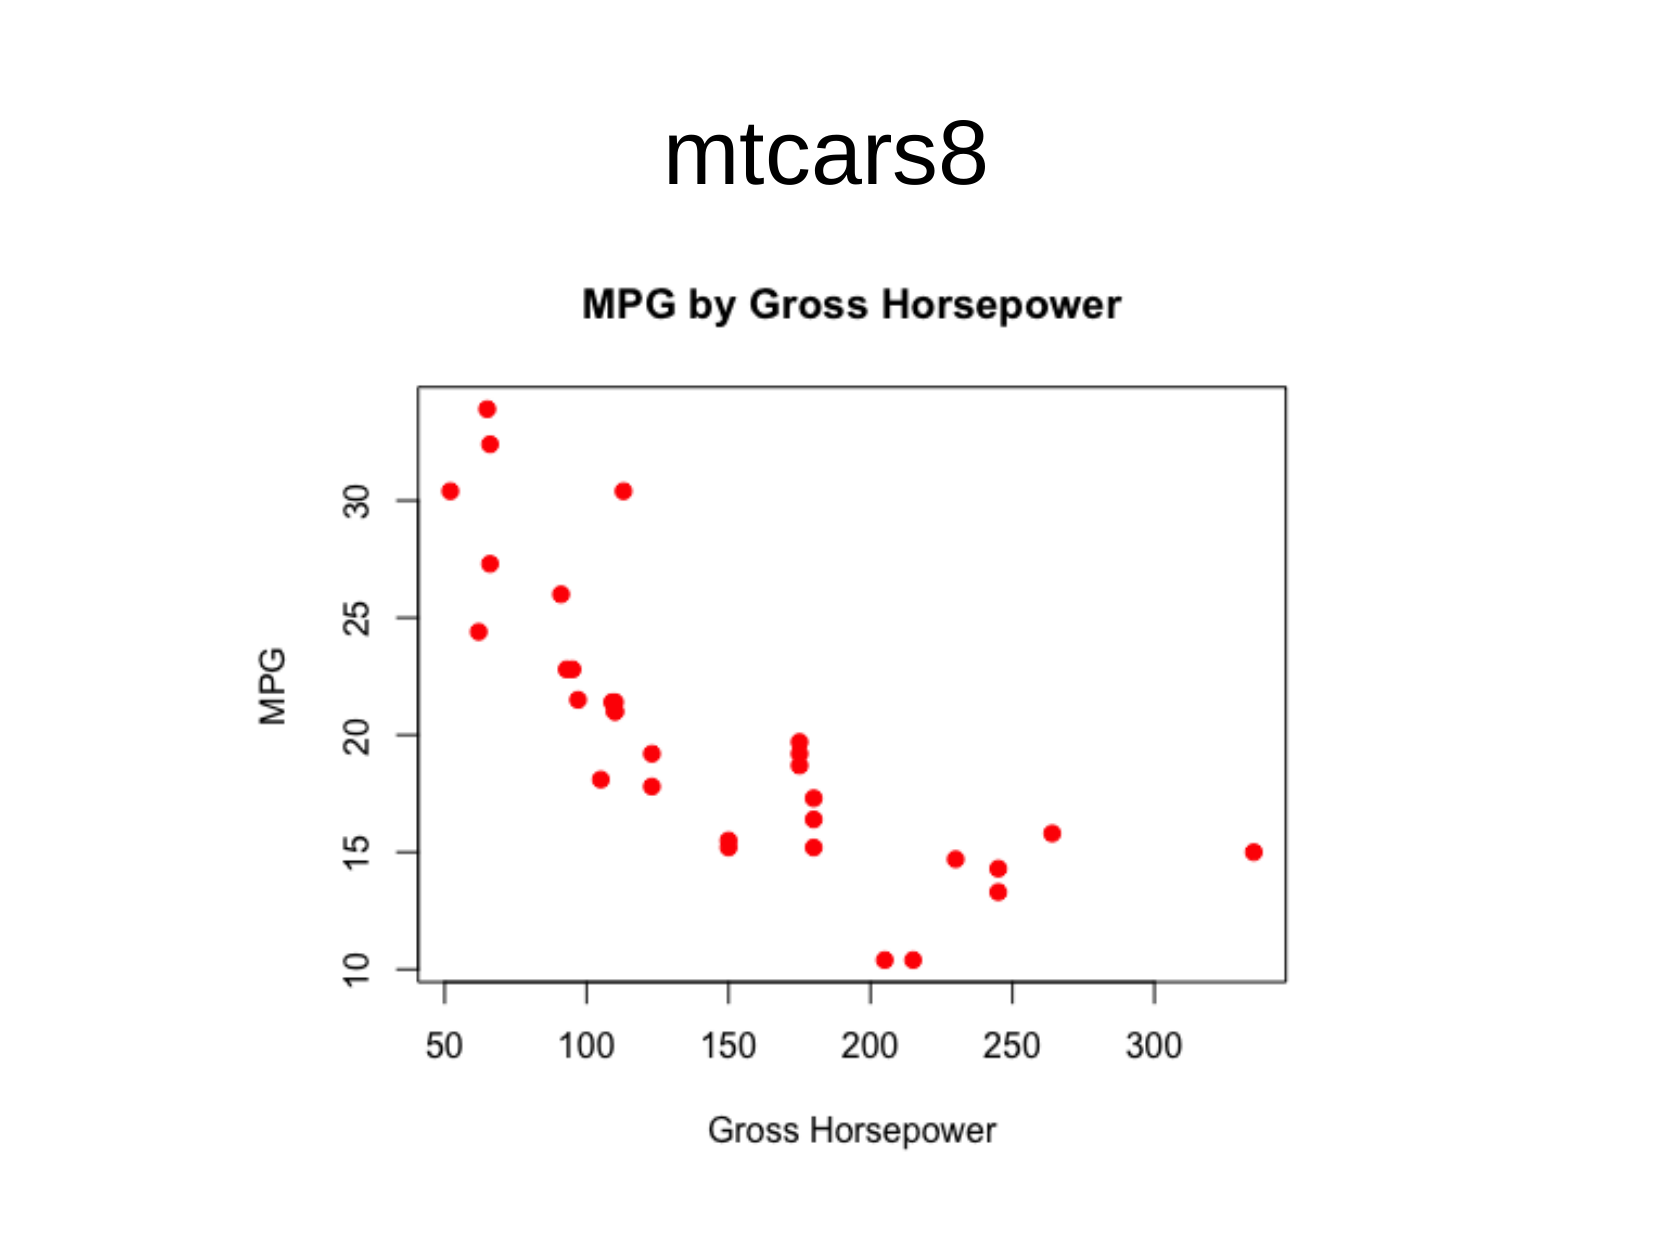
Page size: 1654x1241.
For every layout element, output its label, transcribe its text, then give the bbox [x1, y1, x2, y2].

picture [248, 217, 1374, 1195]
title mtcars8 [82, 49, 1571, 257]
